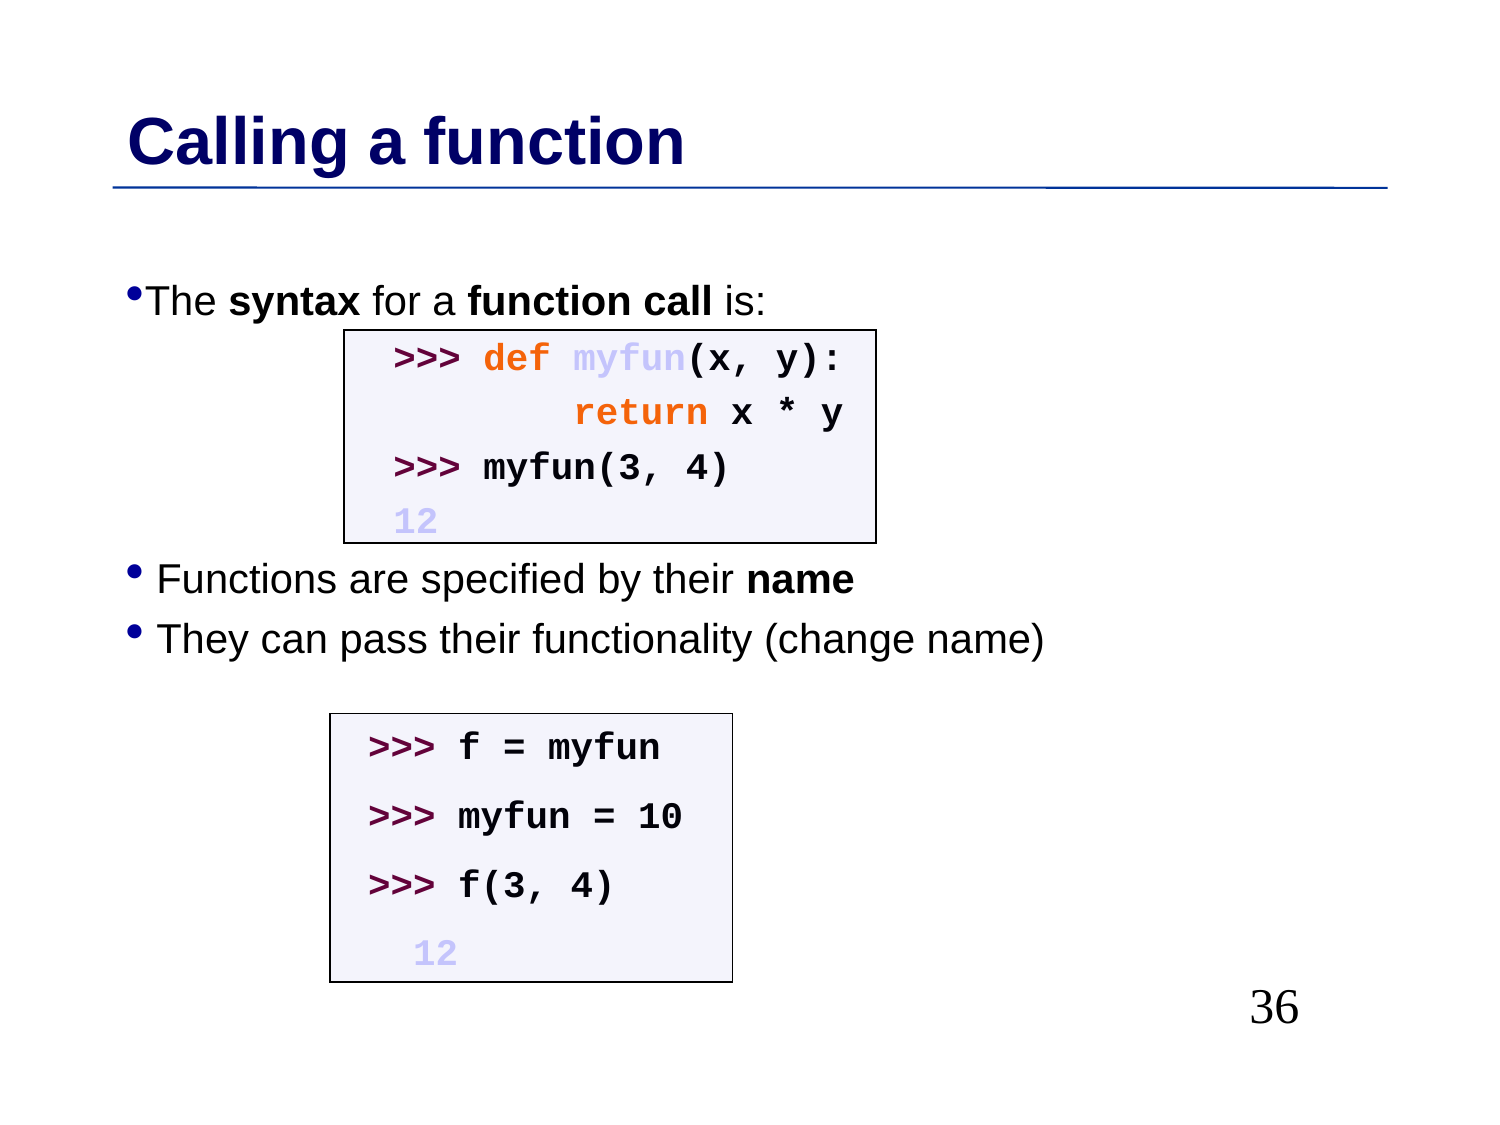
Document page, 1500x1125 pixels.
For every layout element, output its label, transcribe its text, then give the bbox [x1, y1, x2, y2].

text_box [344, 330, 876, 543]
text_box [329, 713, 733, 983]
text_box <number> [1074, 986, 1387, 1072]
title Calling a function [112, 89, 1388, 185]
list The syntax for a function call is: >>> def myfun(x, y): return x * y >>> myfun(3, 4) 12 Functions are specified by their name They can pass their functionality (change name) >>> f = myfun >>> myfun = 10 >>> f(3, 4) 12 [112, 265, 1388, 986]
